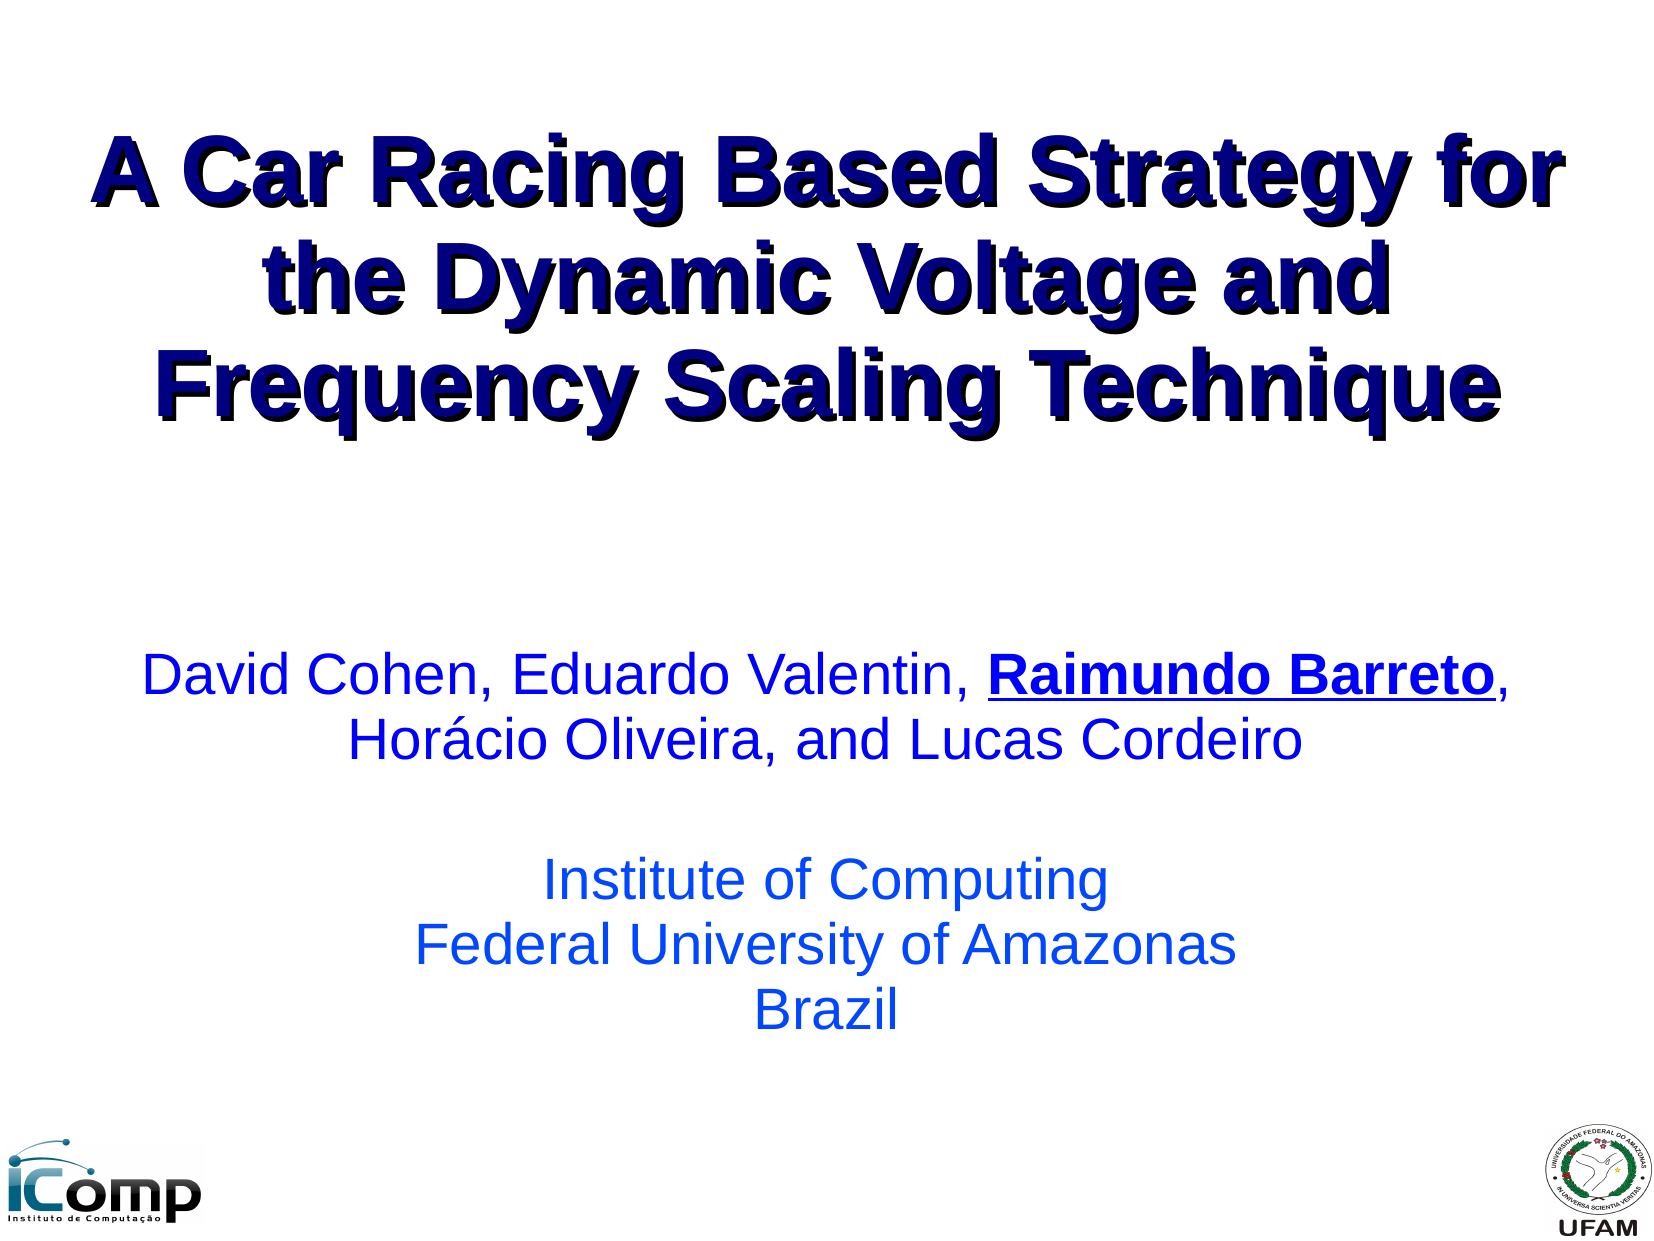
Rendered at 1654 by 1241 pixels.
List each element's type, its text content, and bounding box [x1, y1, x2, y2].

picture [1545, 1124, 1652, 1236]
subtitle A Car Racing Based Strategy for the Dynamic Voltage and Frequency Scaling Technique David Cohen, Eduardo Valentin, Raimundo Barreto, Horácio Oliveira, and Lucas Cordeiro Institute of Computing Federal University of Amazonas Brazil [82, 49, 1571, 1109]
picture [5, 1139, 205, 1226]
